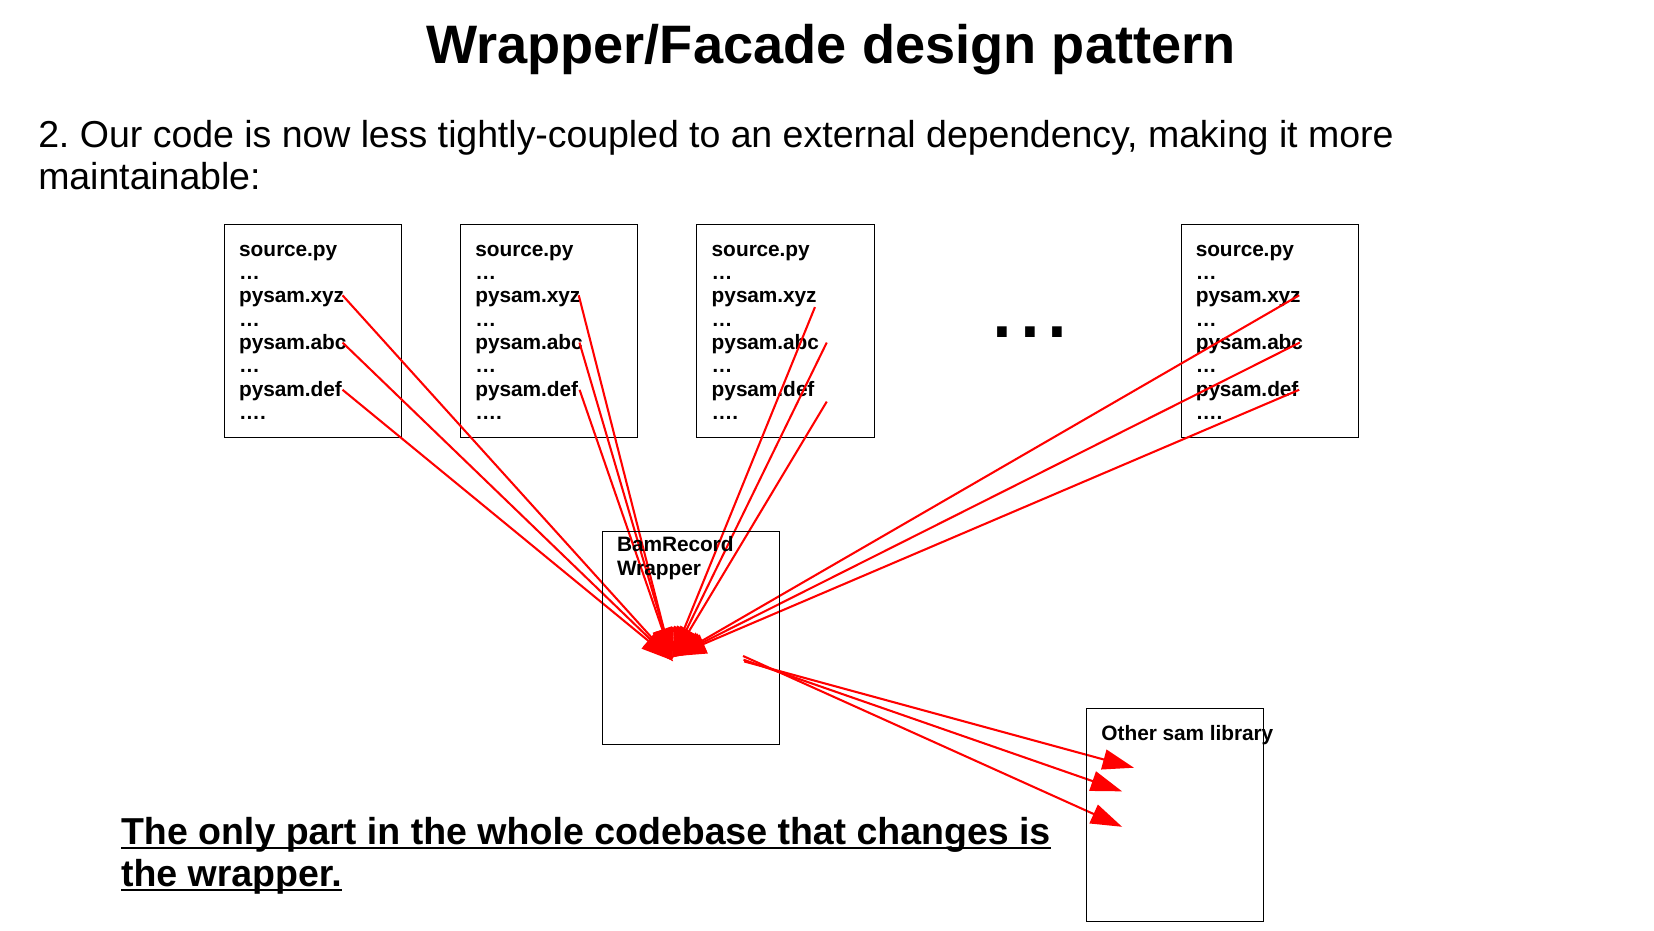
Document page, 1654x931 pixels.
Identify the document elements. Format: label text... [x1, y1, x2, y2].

text_box The only part in the whole codebase that changes is the wrapper. [106, 803, 1067, 902]
text_box Wrapper/Facade design pattern [411, 7, 1252, 83]
text_box source.py … pysam.xyz … pysam.abc … pysam.def …. [224, 224, 402, 438]
text_box source.py … pysam.xyz … pysam.abc … pysam.def …. [1181, 224, 1359, 438]
text_box source.py … pysam.xyz … pysam.abc … pysam.def …. [696, 224, 875, 438]
text_box 2. Our code is now less tightly-coupled to an external dependency, making it more maintainable: [23, 106, 1607, 206]
text_box source.py … pysam.xyz … pysam.abc … pysam.def …. [460, 224, 638, 438]
text_box BamRecord Wrapper [602, 531, 780, 745]
text_box ... [973, 239, 1087, 367]
text_box Other sam library [1086, 708, 1264, 922]
